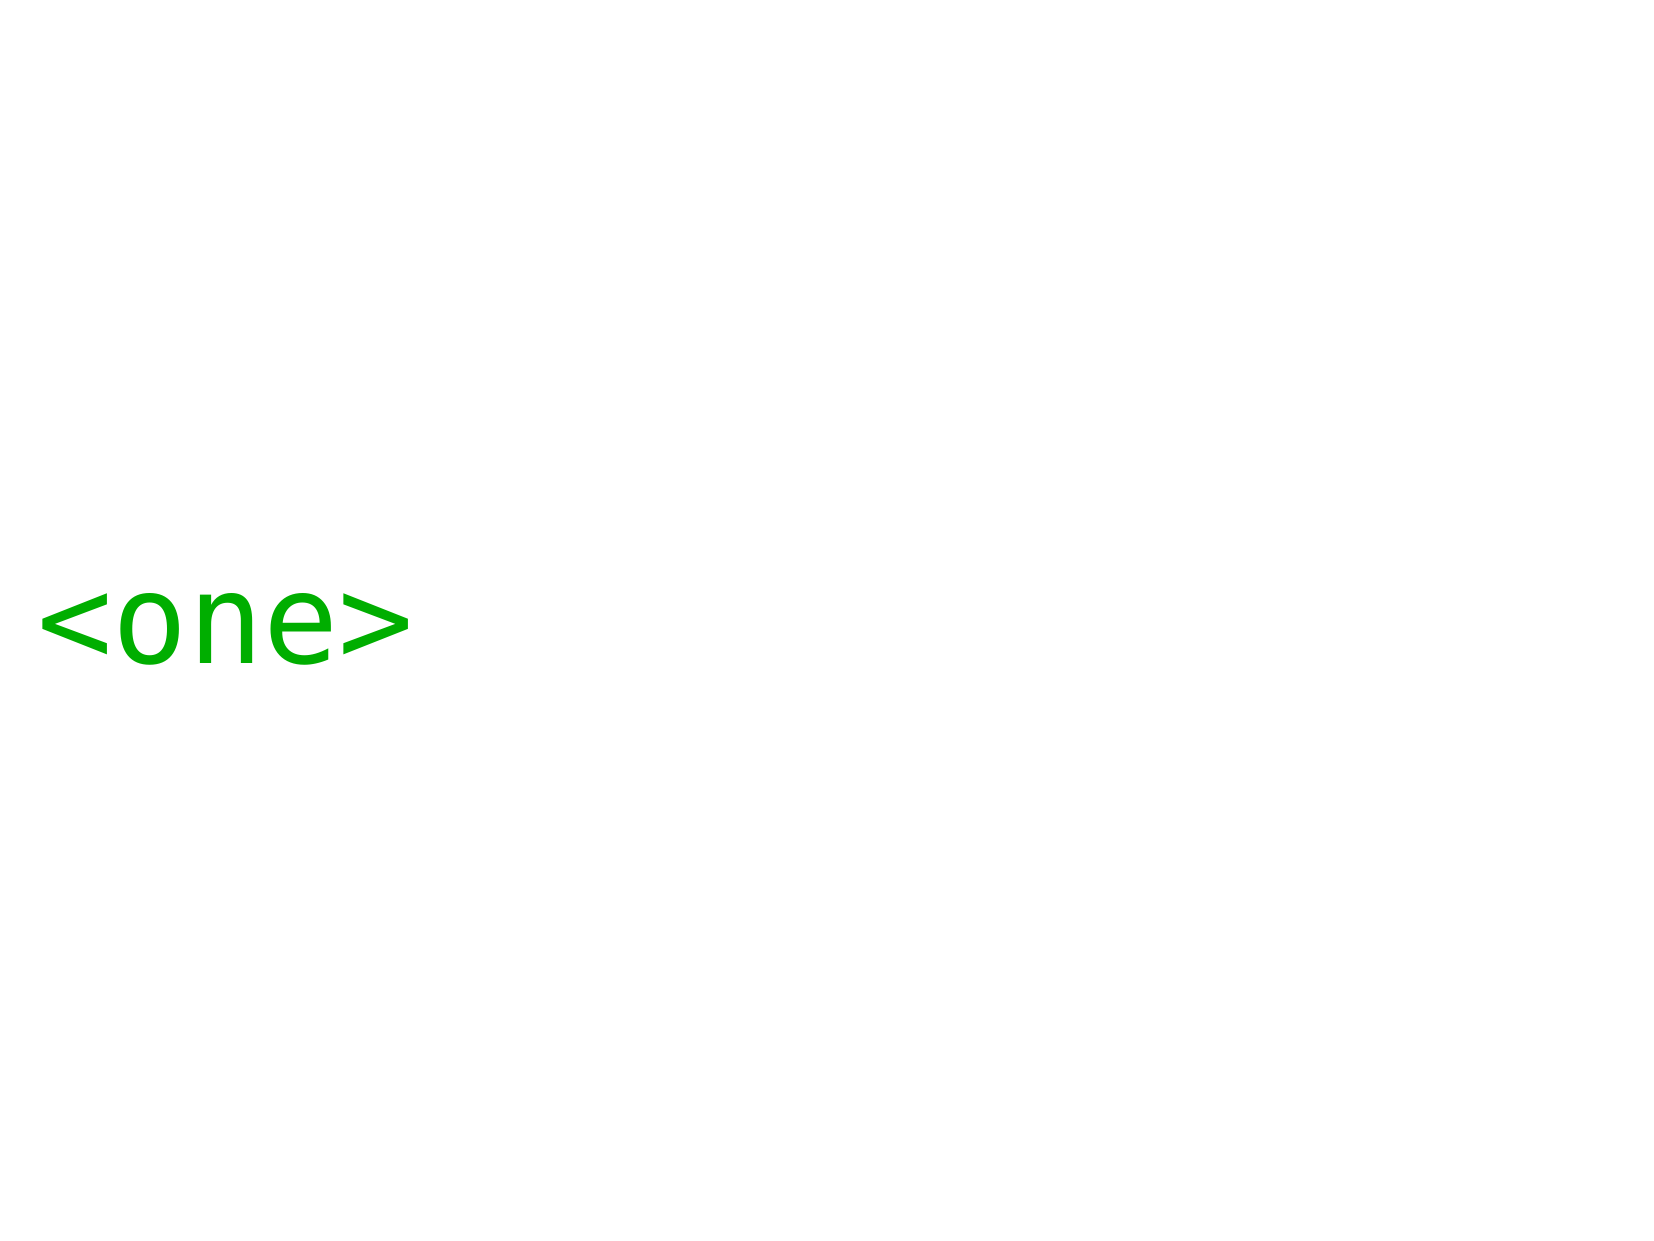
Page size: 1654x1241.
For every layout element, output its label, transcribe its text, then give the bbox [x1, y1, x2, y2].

text_box <one> [37, 0, 1654, 1241]
